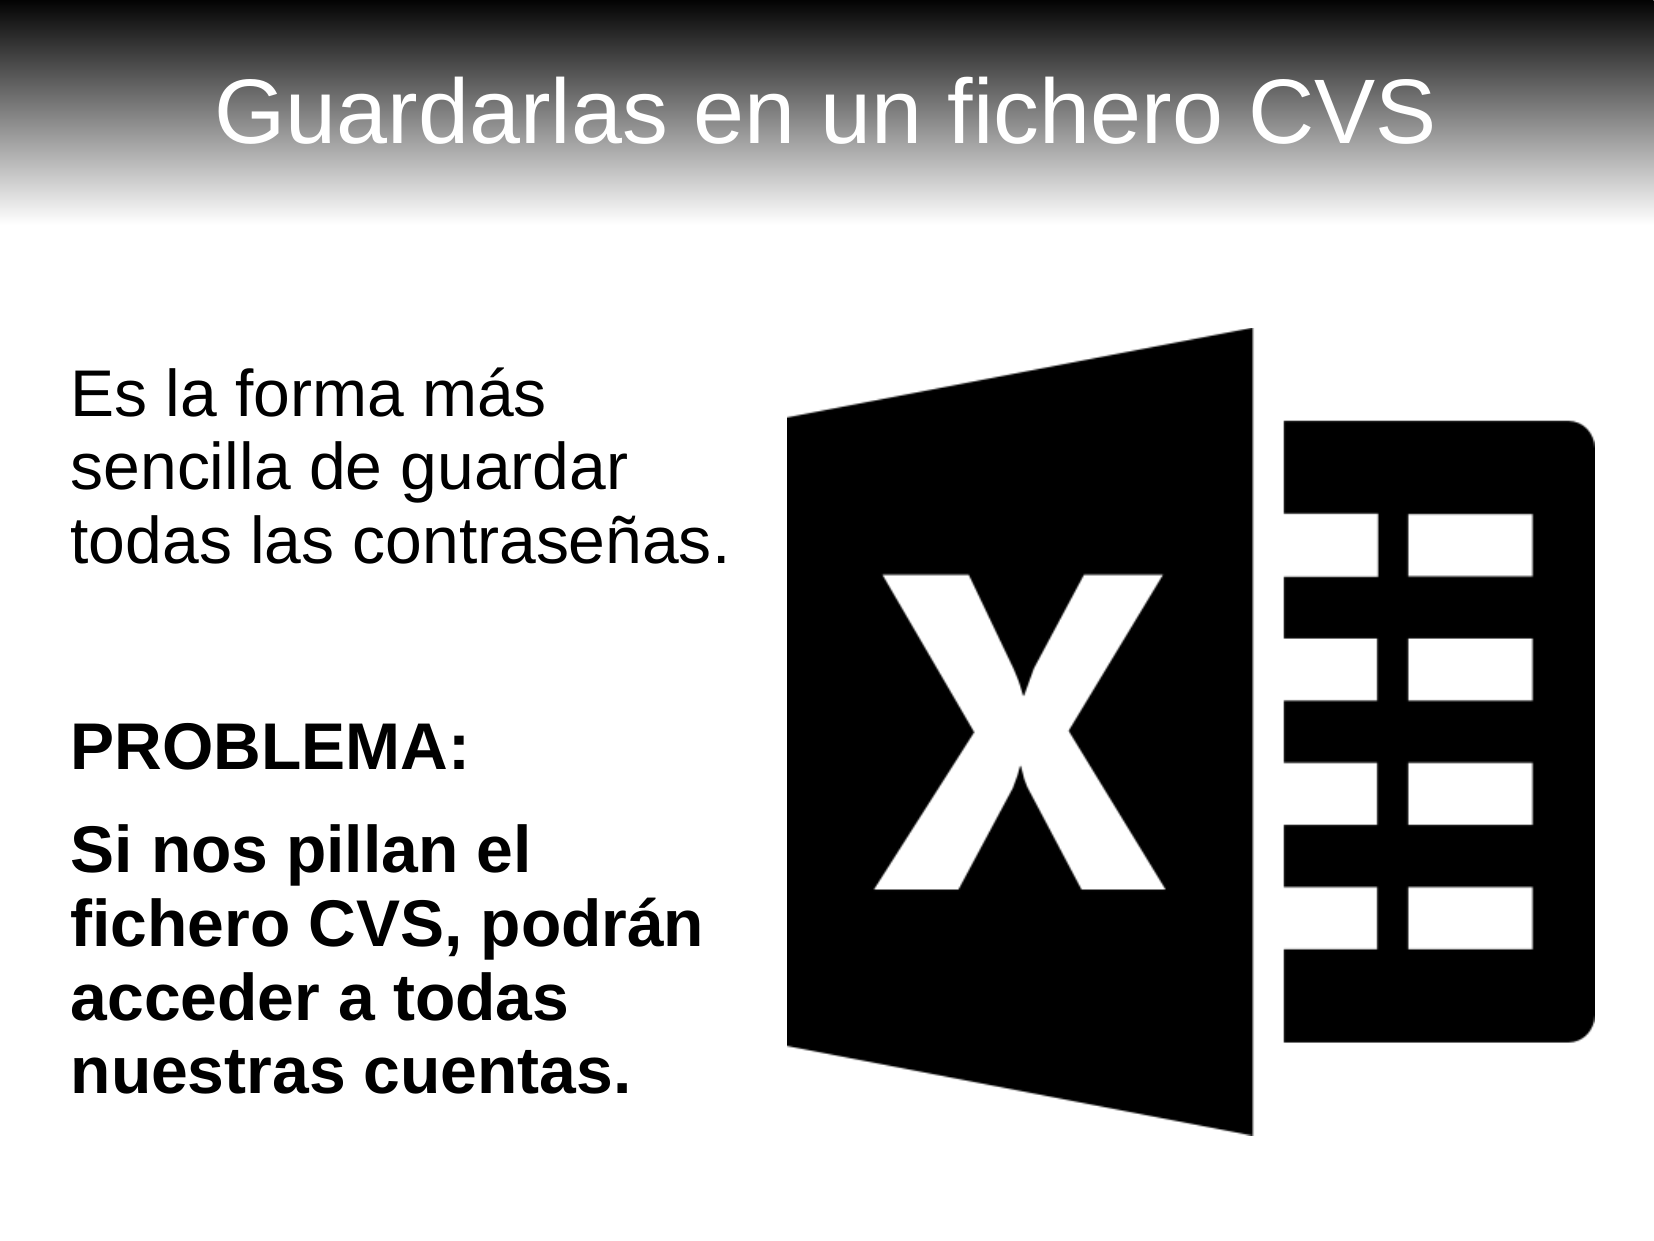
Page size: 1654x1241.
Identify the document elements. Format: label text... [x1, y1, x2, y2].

title Guardarlas en un fichero CVS [0, 0, 1654, 225]
list Es la forma más sencilla de guardar todas las contraseñas. PROBLEMA: Si nos pillan el fichero CVS, podrán acceder a todas nuestras cuentas. [70, 315, 733, 1149]
picture [787, 328, 1595, 1136]
